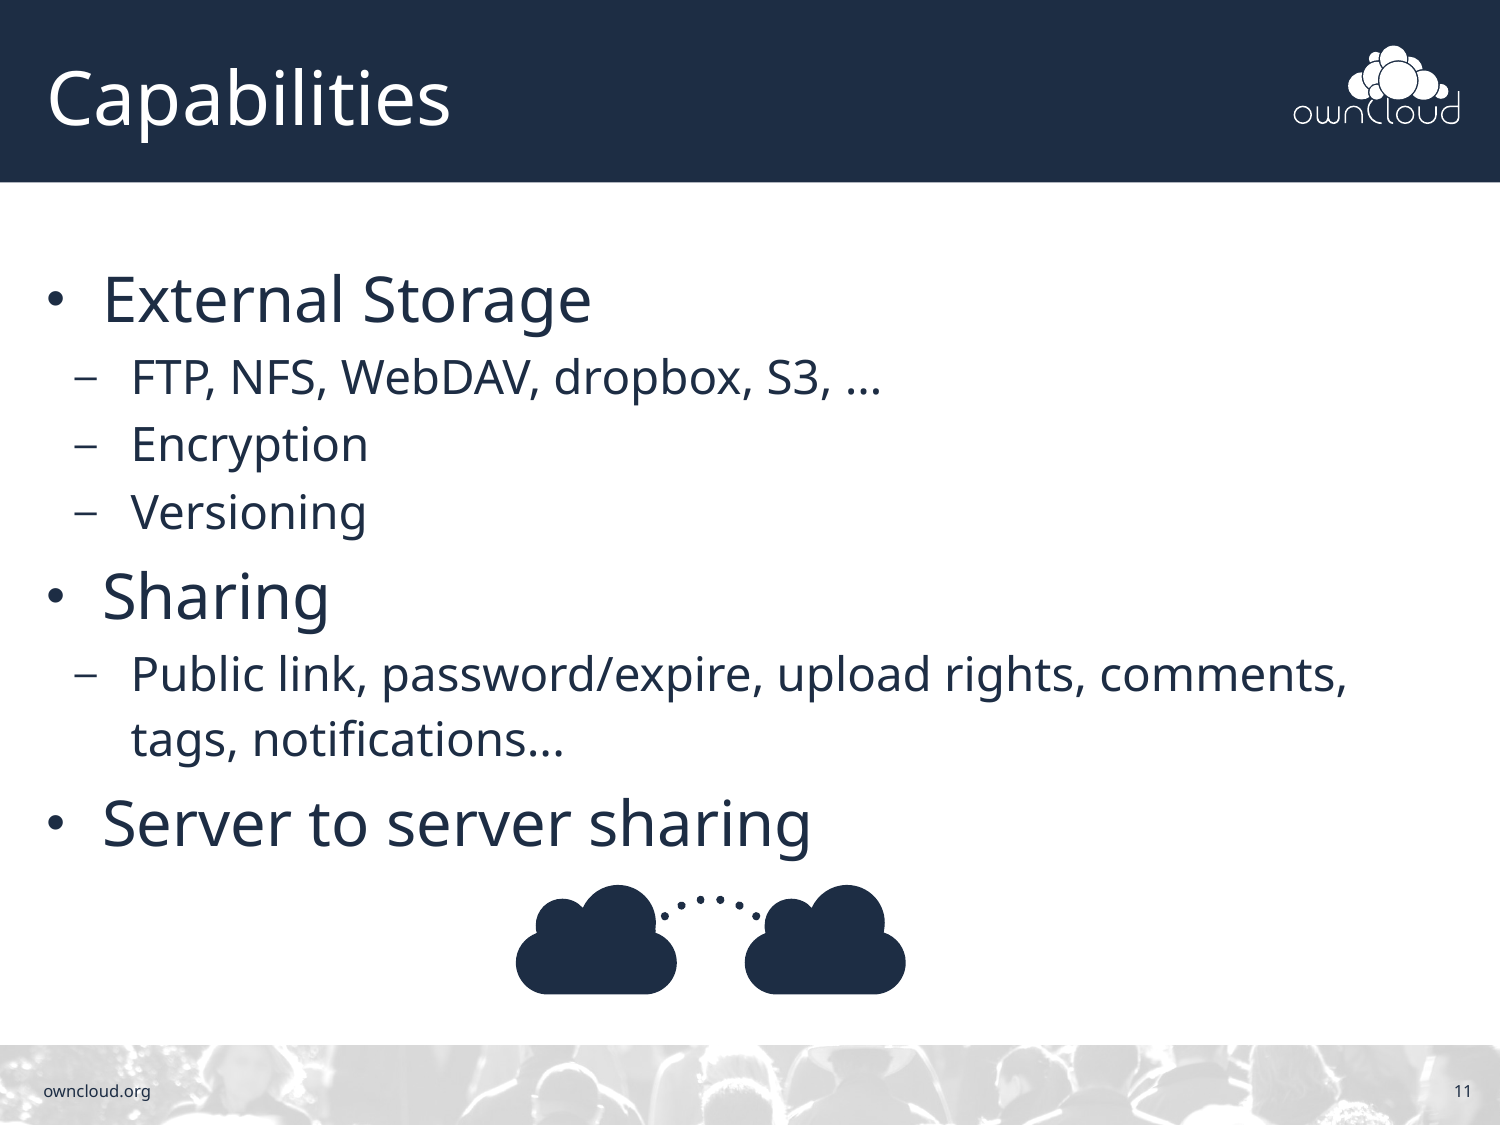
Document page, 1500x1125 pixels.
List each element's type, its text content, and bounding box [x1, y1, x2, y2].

text_box [515, 884, 677, 995]
text_box [660, 912, 669, 921]
text_box [696, 895, 705, 905]
text_box [716, 895, 725, 905]
text_box [735, 901, 744, 910]
text_box [752, 912, 761, 921]
picture [0, 1045, 1500, 1125]
list External Storage FTP, NFS, WebDAV, dropbox, S3, … Encryption Versioning Sharing Public link, password/expire, upload rights, comments, tags, notifications... Server to server sharing [46, 254, 1465, 871]
text_box [744, 884, 906, 995]
text_box [677, 901, 686, 910]
title Capabilities [46, 5, 1258, 187]
